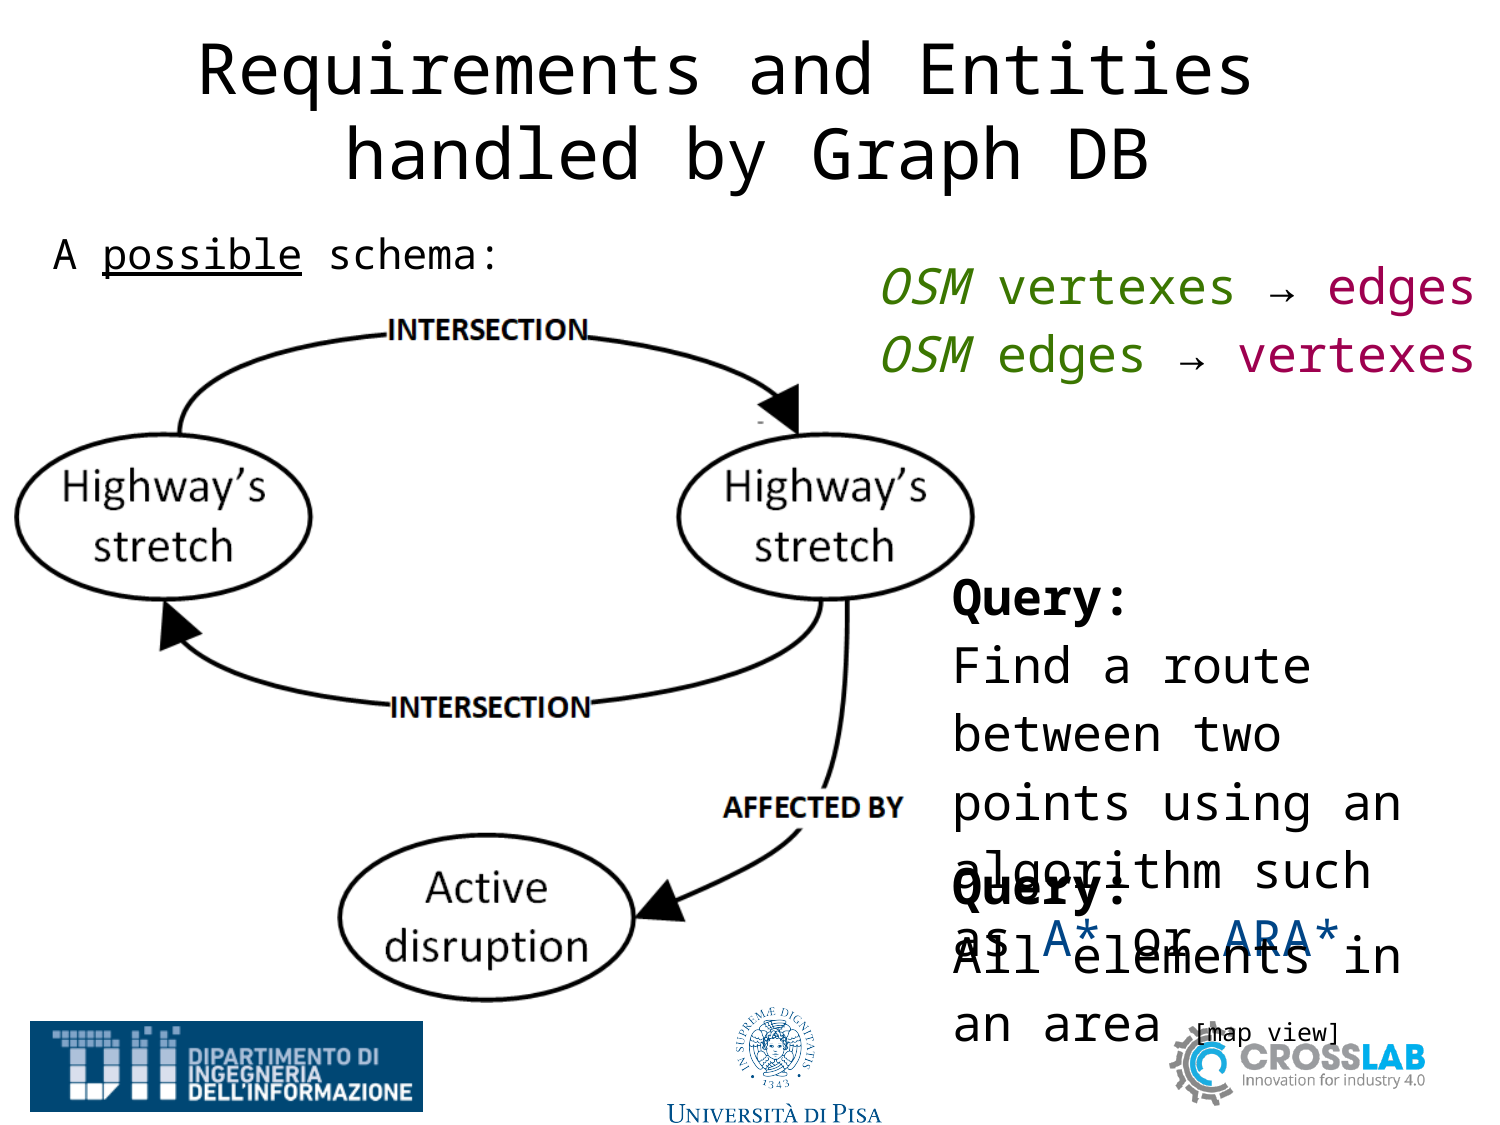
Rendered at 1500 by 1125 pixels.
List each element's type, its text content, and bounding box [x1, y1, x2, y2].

text_box OSM vertexes → edges OSM edges → vertexes [862, 243, 1440, 372]
picture [30, 1021, 423, 1112]
title Requirements and Entities handled by Graph DB [30, 14, 1468, 203]
picture [13, 299, 976, 1003]
text_box Query: Find a route between two points using an algorithm such as A* or ARA* [937, 554, 1463, 843]
text_box Query: All elements in an area [map view] [937, 843, 1463, 1125]
picture [667, 1007, 882, 1123]
text_box A possible schema: [37, 216, 477, 280]
